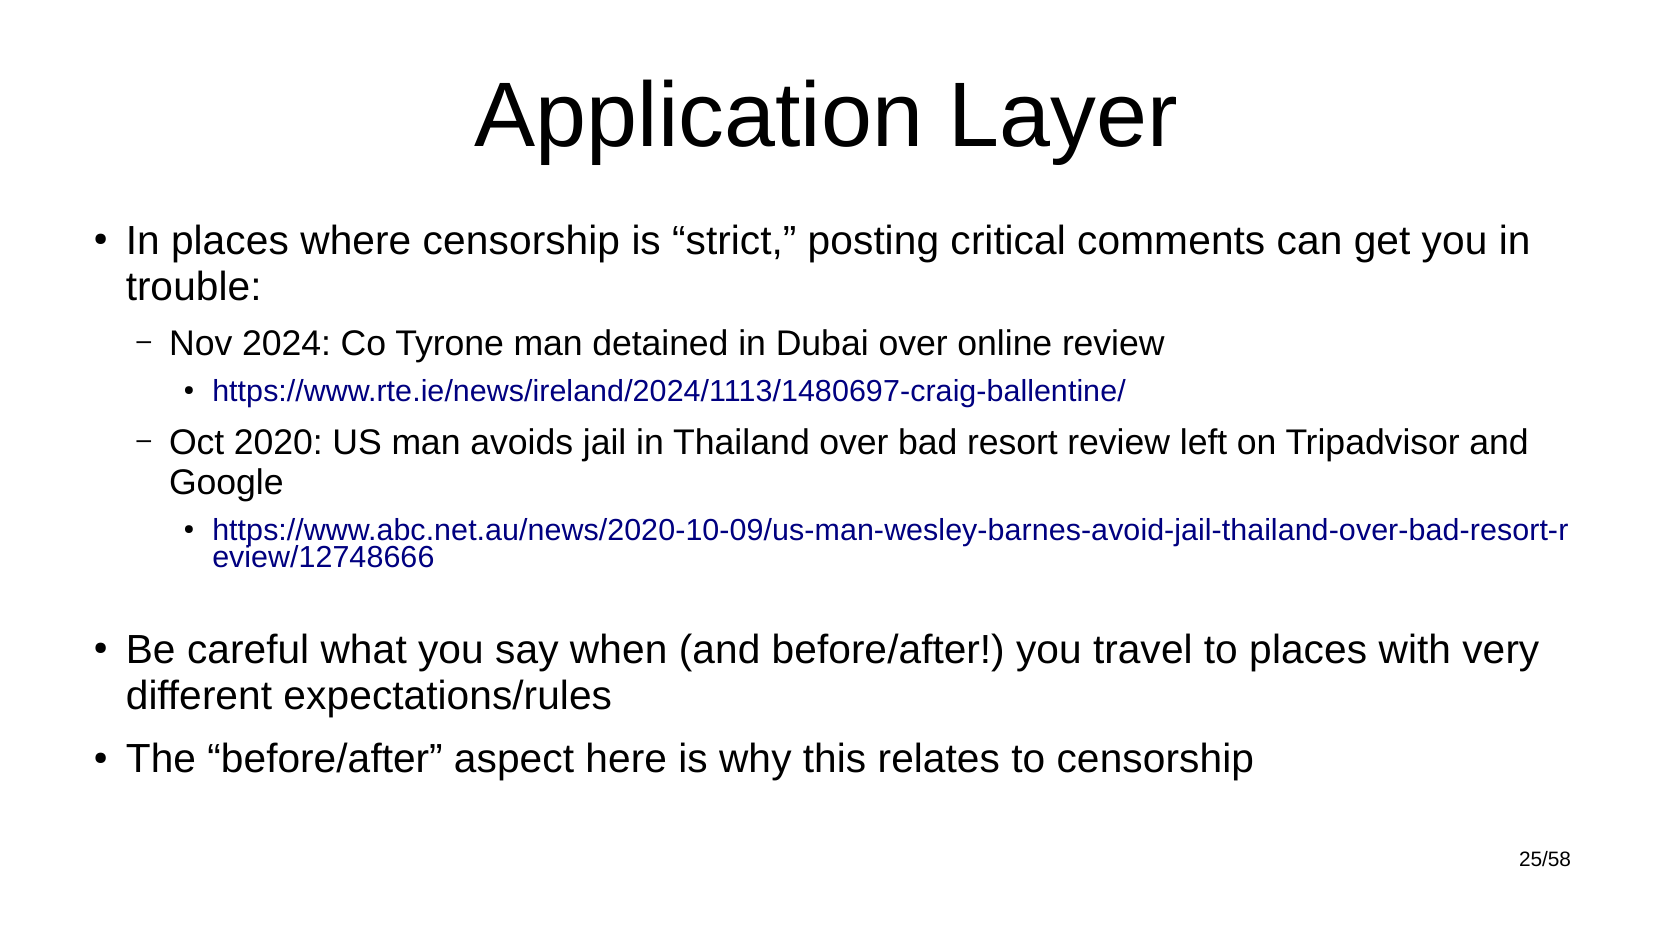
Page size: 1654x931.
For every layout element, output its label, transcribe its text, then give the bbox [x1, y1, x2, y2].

title Application Layer [82, 37, 1571, 193]
list In places where censorship is “strict,” posting critical comments can get you in trouble: Nov 2024: Co Tyrone man detained in Dubai over online review https://www.rte.ie/news/ireland/2024/1113/1480697-craig-ballentine/ Oct 2020: US man avoids jail in Thailand over bad resort review left on Tripadvisor and Google https://www.abc.net.au/news/2020-10-09/us-man-wesley-barnes-avoid-jail-thailand-over-bad-resort-review/12748666 Be careful what you say when (and before/after!) you travel to places with very different expectations/rules The “before/after” aspect here is why this relates to censorship [82, 217, 1571, 758]
